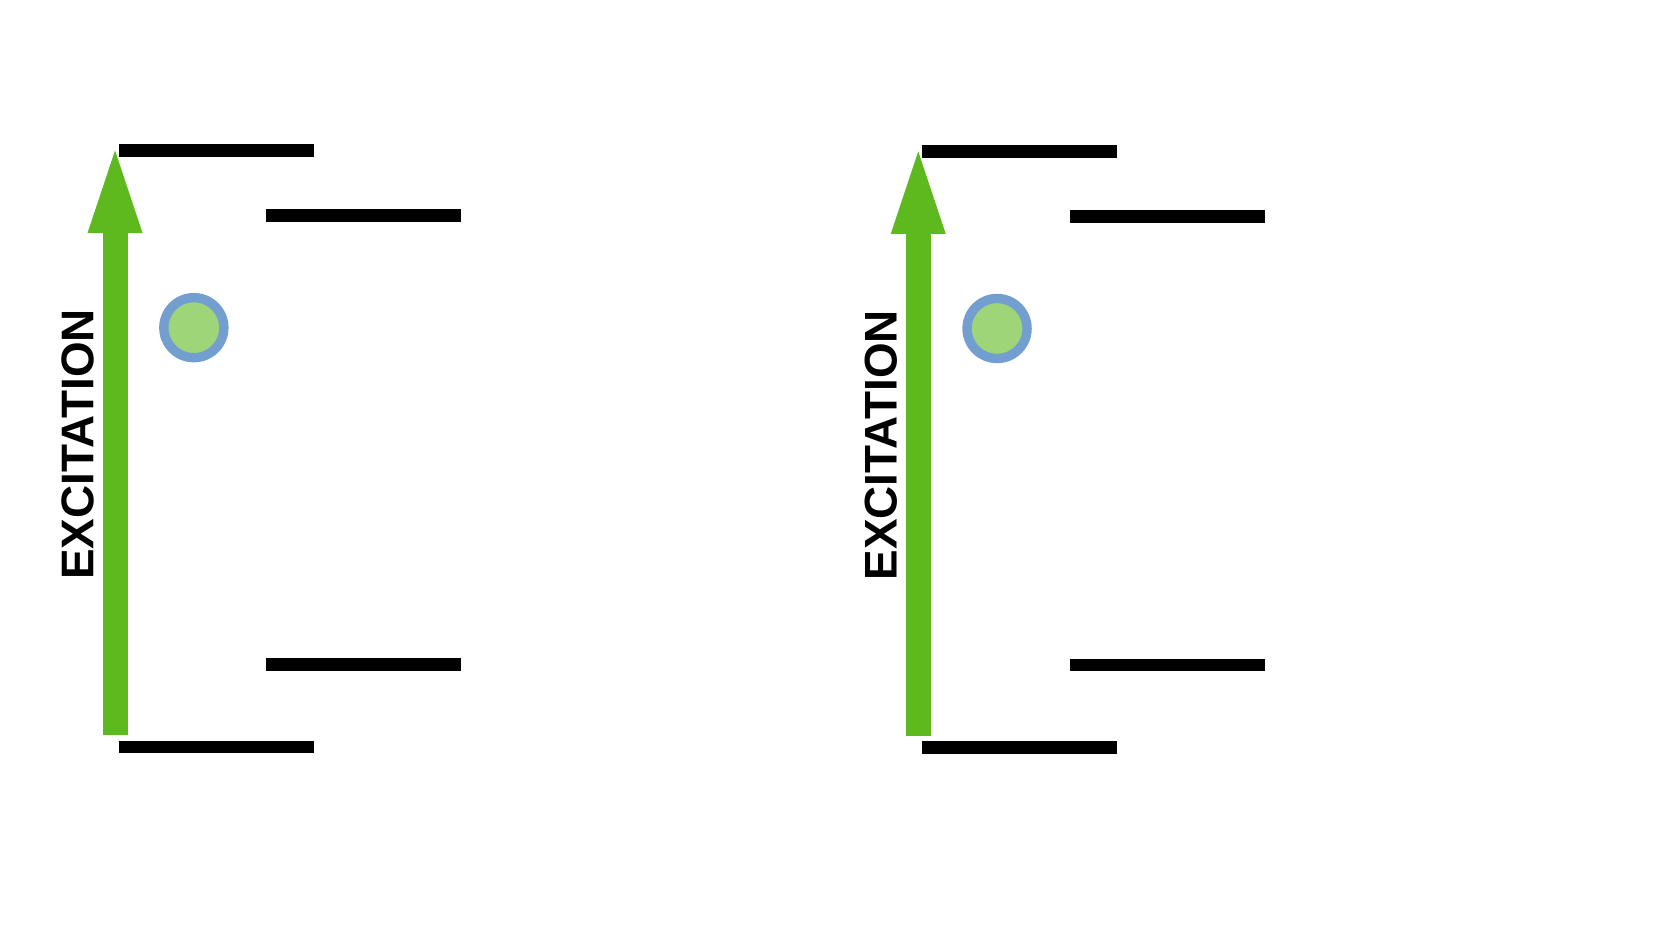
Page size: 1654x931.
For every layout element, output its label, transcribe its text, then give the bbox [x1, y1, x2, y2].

text_box [967, 298, 1028, 359]
text_box EXCITATION [44, 189, 111, 700]
text_box EXCITATION [847, 190, 914, 701]
text_box [163, 297, 224, 358]
